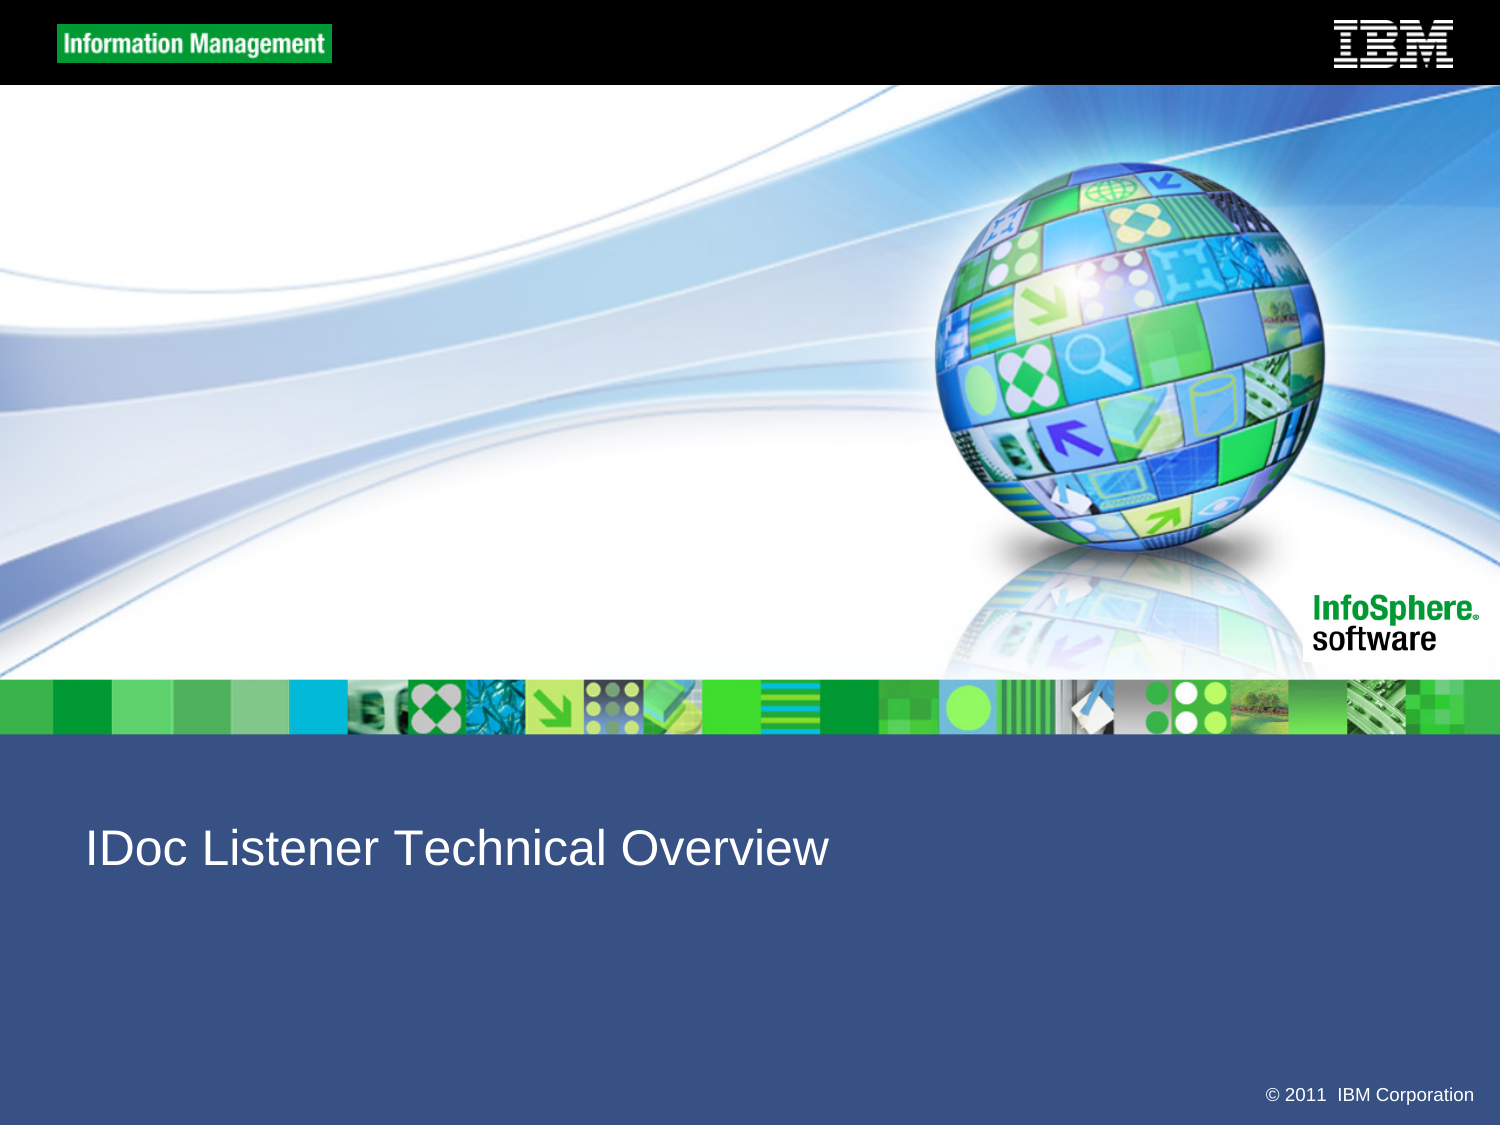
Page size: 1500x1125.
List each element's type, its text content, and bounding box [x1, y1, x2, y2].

picture [1334, 20, 1453, 68]
picture [0, 85, 1500, 734]
title IDoc Listener Technical Overview [70, 813, 1154, 941]
picture [57, 24, 332, 63]
